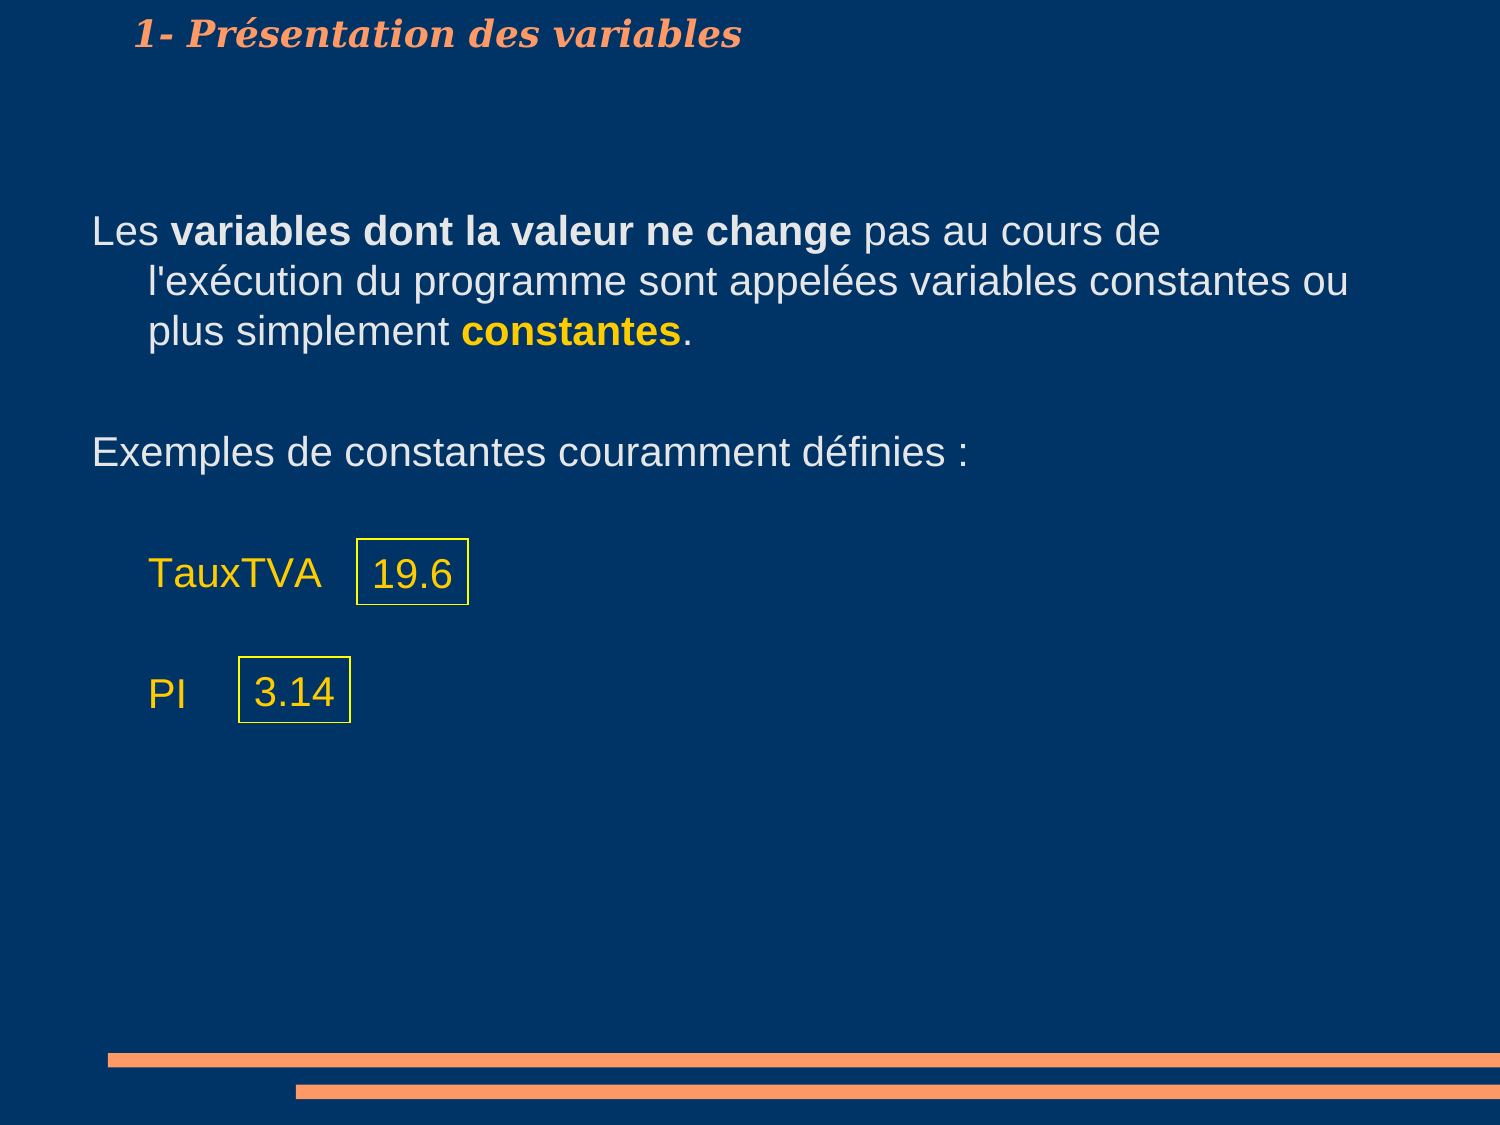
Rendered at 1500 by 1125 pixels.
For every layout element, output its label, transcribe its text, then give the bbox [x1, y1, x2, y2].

text_box 19.6 [357, 538, 469, 605]
title 1- Présentation des variables [100, 0, 1376, 66]
text_box 3.14 [239, 657, 351, 723]
list Les variables dont la valeur ne change pas au cours de l'exécution du programme sont appelées variables constantes ou plus simplement constantes. Exemples de constantes couramment définies : TauxTVA PI [76, 196, 1377, 984]
